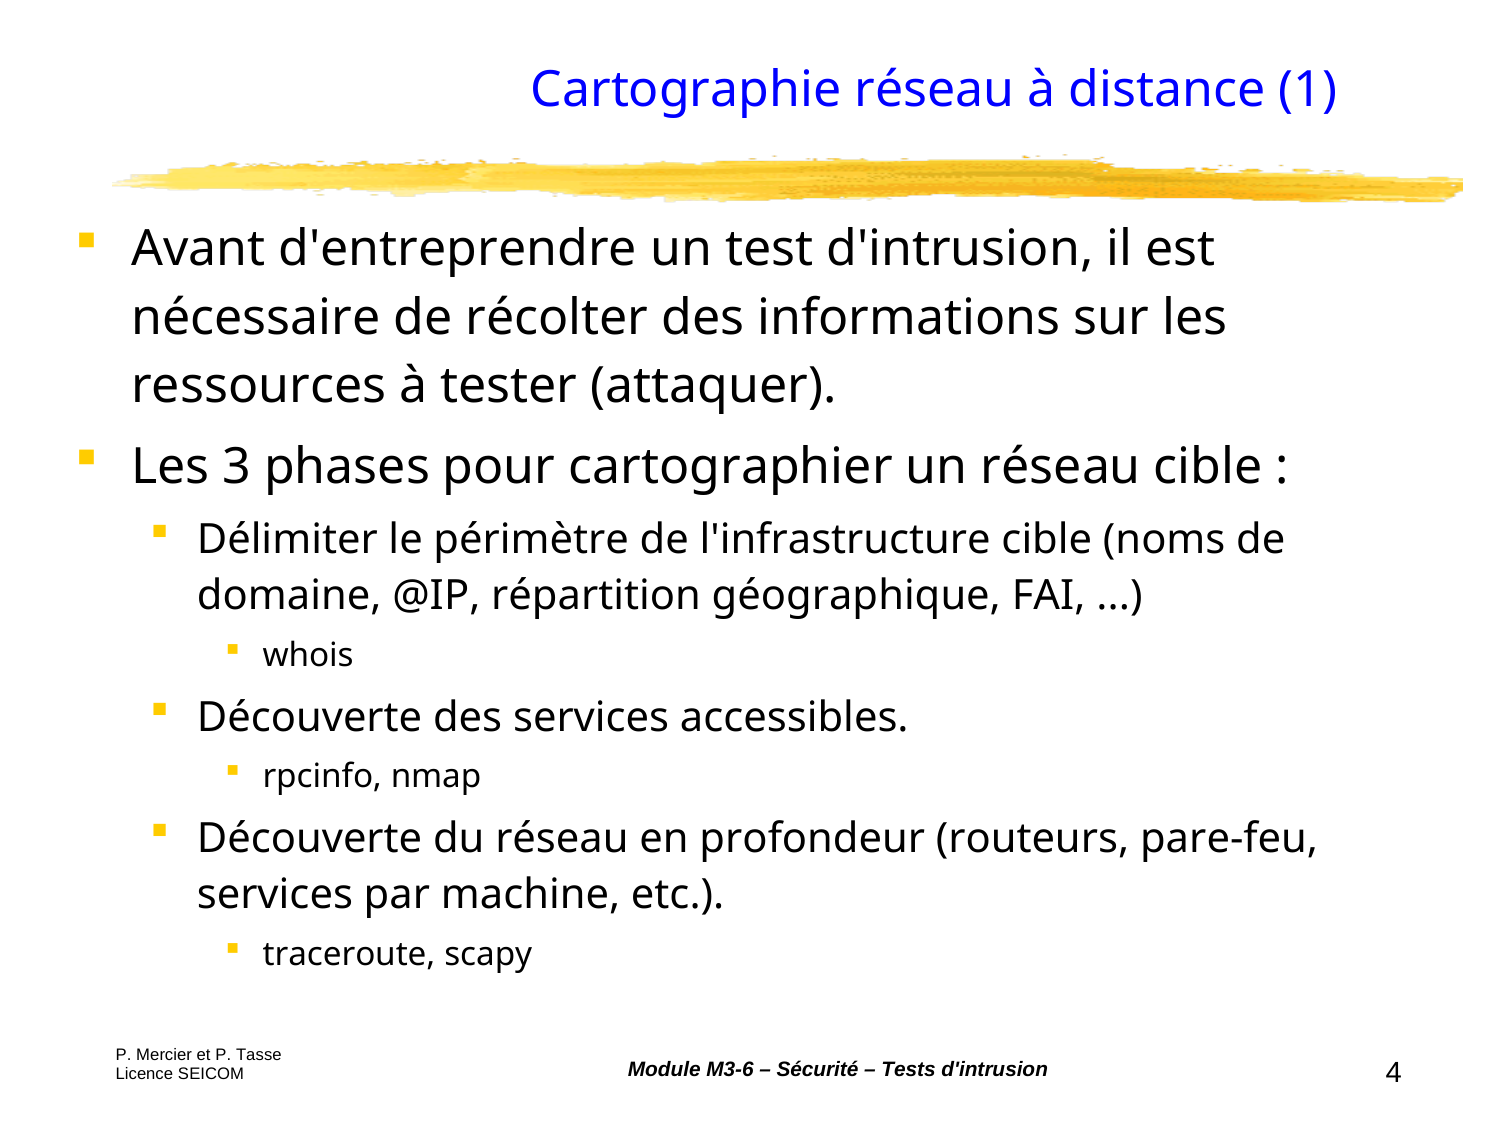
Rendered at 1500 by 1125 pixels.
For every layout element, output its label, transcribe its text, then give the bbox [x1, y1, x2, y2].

title Cartographie réseau à distance (1) [62, 37, 1338, 138]
picture [112, 149, 1463, 213]
list Avant d'entreprendre un test d'intrusion, il est nécessaire de récolter des informations sur les ressources à tester (attaquer). Les 3 phases pour cartographier un réseau cible : Délimiter le périmètre de l'infrastructure cible (noms de domaine, @IP, répartition géographique, FAI, ...) whois Découverte des services accessibles. rpcinfo, nmap Découverte du réseau en profondeur (routeurs, pare-feu, services par machine, etc.). traceroute, scapy [74, 212, 1417, 878]
